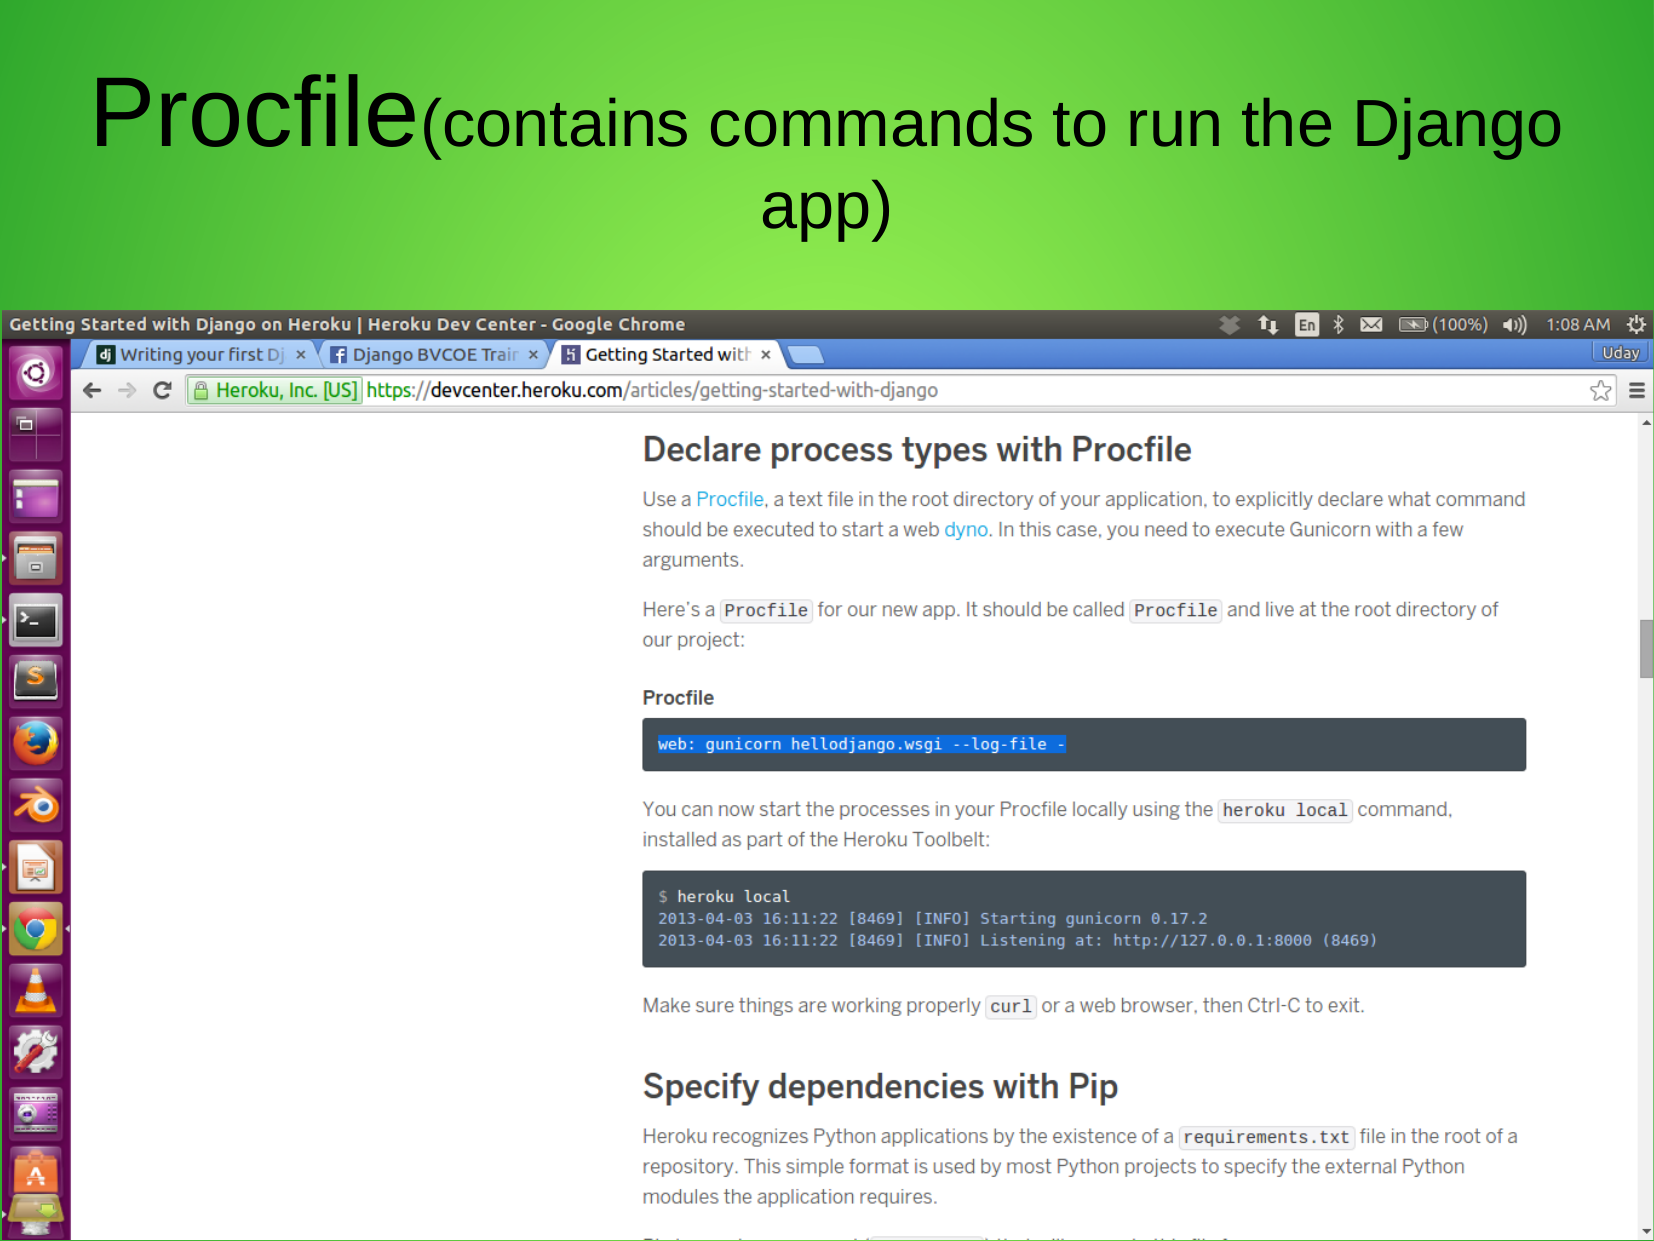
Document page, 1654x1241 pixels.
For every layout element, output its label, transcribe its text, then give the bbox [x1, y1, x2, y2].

picture [2, 310, 1654, 1240]
title Procfile(contains commands to run the Django app) [82, 47, 1571, 252]
